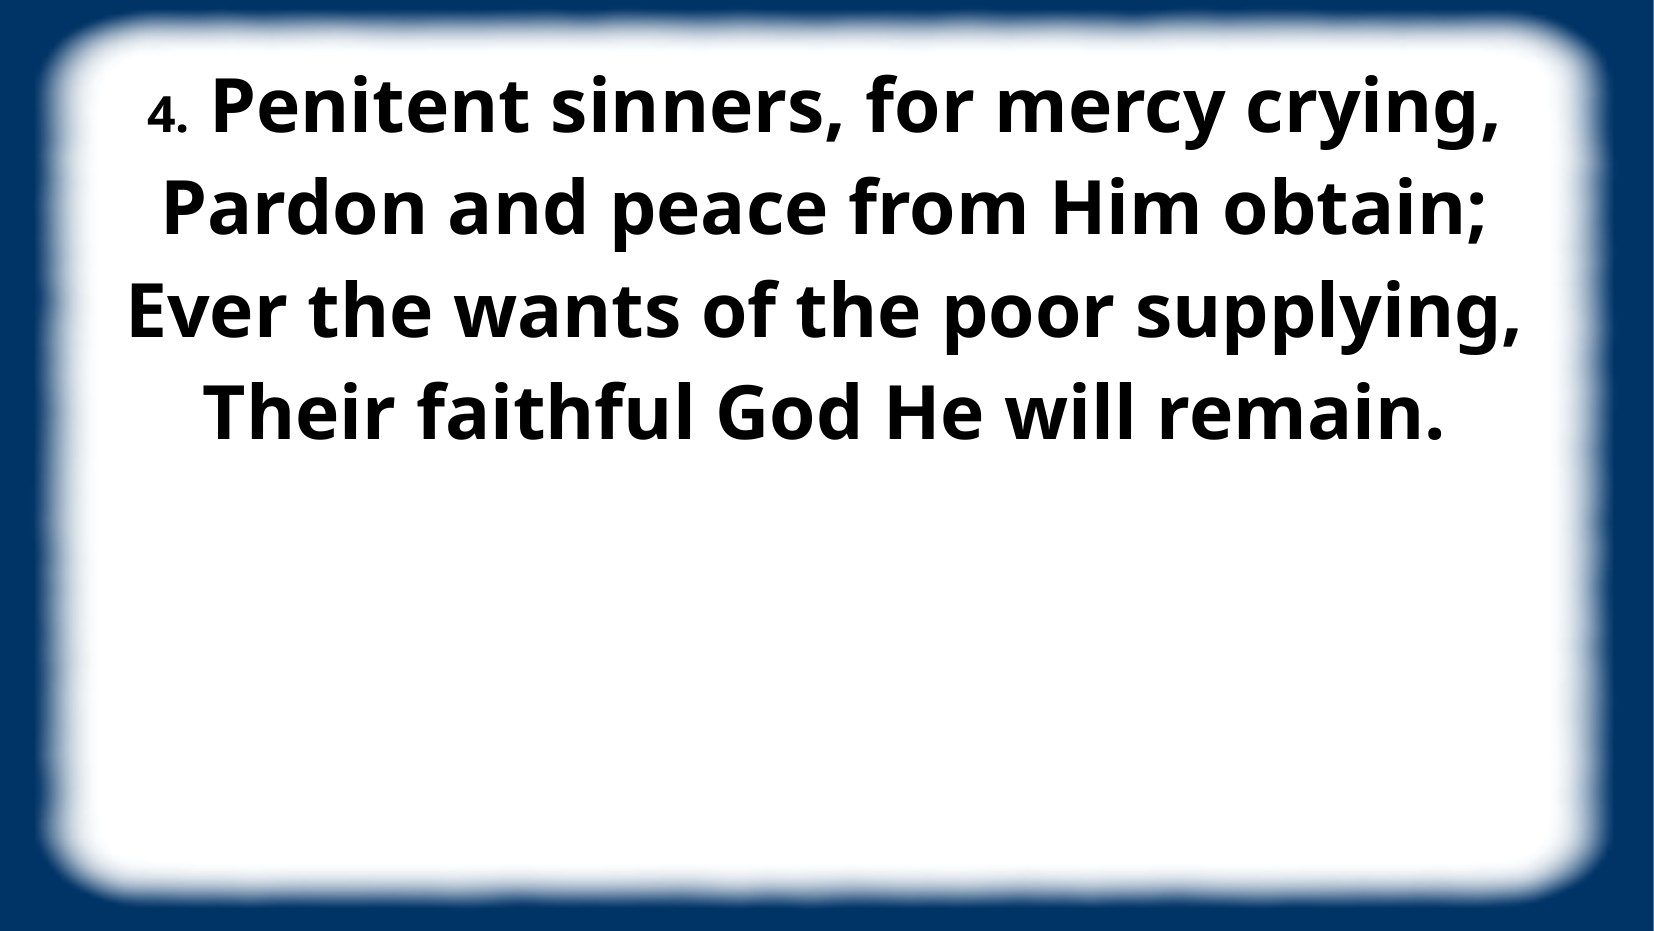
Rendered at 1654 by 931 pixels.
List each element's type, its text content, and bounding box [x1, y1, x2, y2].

picture [0, 0, 1654, 931]
text_box 4. Penitent sinners, for mercy crying, Pardon and peace from Him obtain; Ever the wants of the poor supplying, Their faithful God He will remain. [105, 45, 1546, 460]
